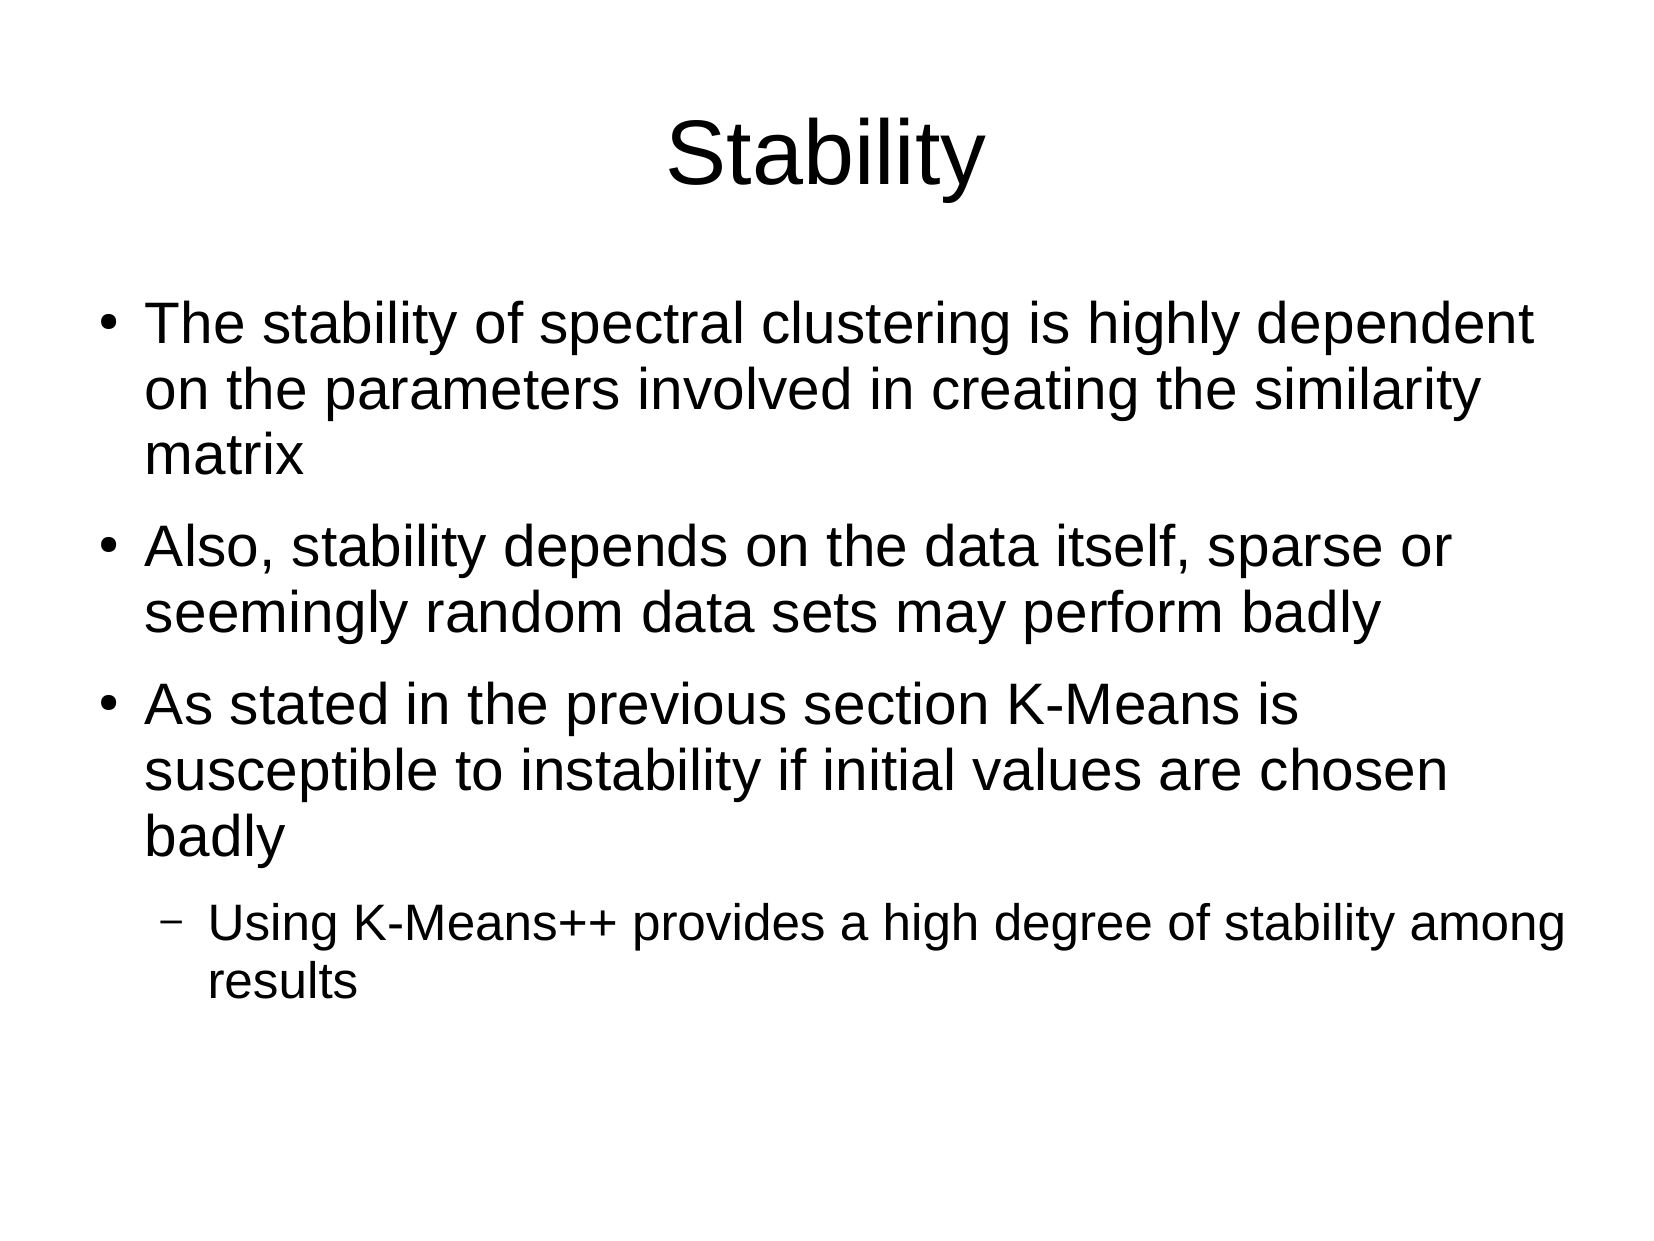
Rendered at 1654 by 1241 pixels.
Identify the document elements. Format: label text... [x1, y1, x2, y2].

title Stability [82, 49, 1571, 257]
list The stability of spectral clustering is highly dependent on the parameters involved in creating the similarity matrix Also, stability depends on the data itself, sparse or seemingly random data sets may perform badly As stated in the previous section K-Means is susceptible to instability if initial values are chosen badly Using K-Means++ provides a high degree of stability among results [82, 290, 1571, 1010]
